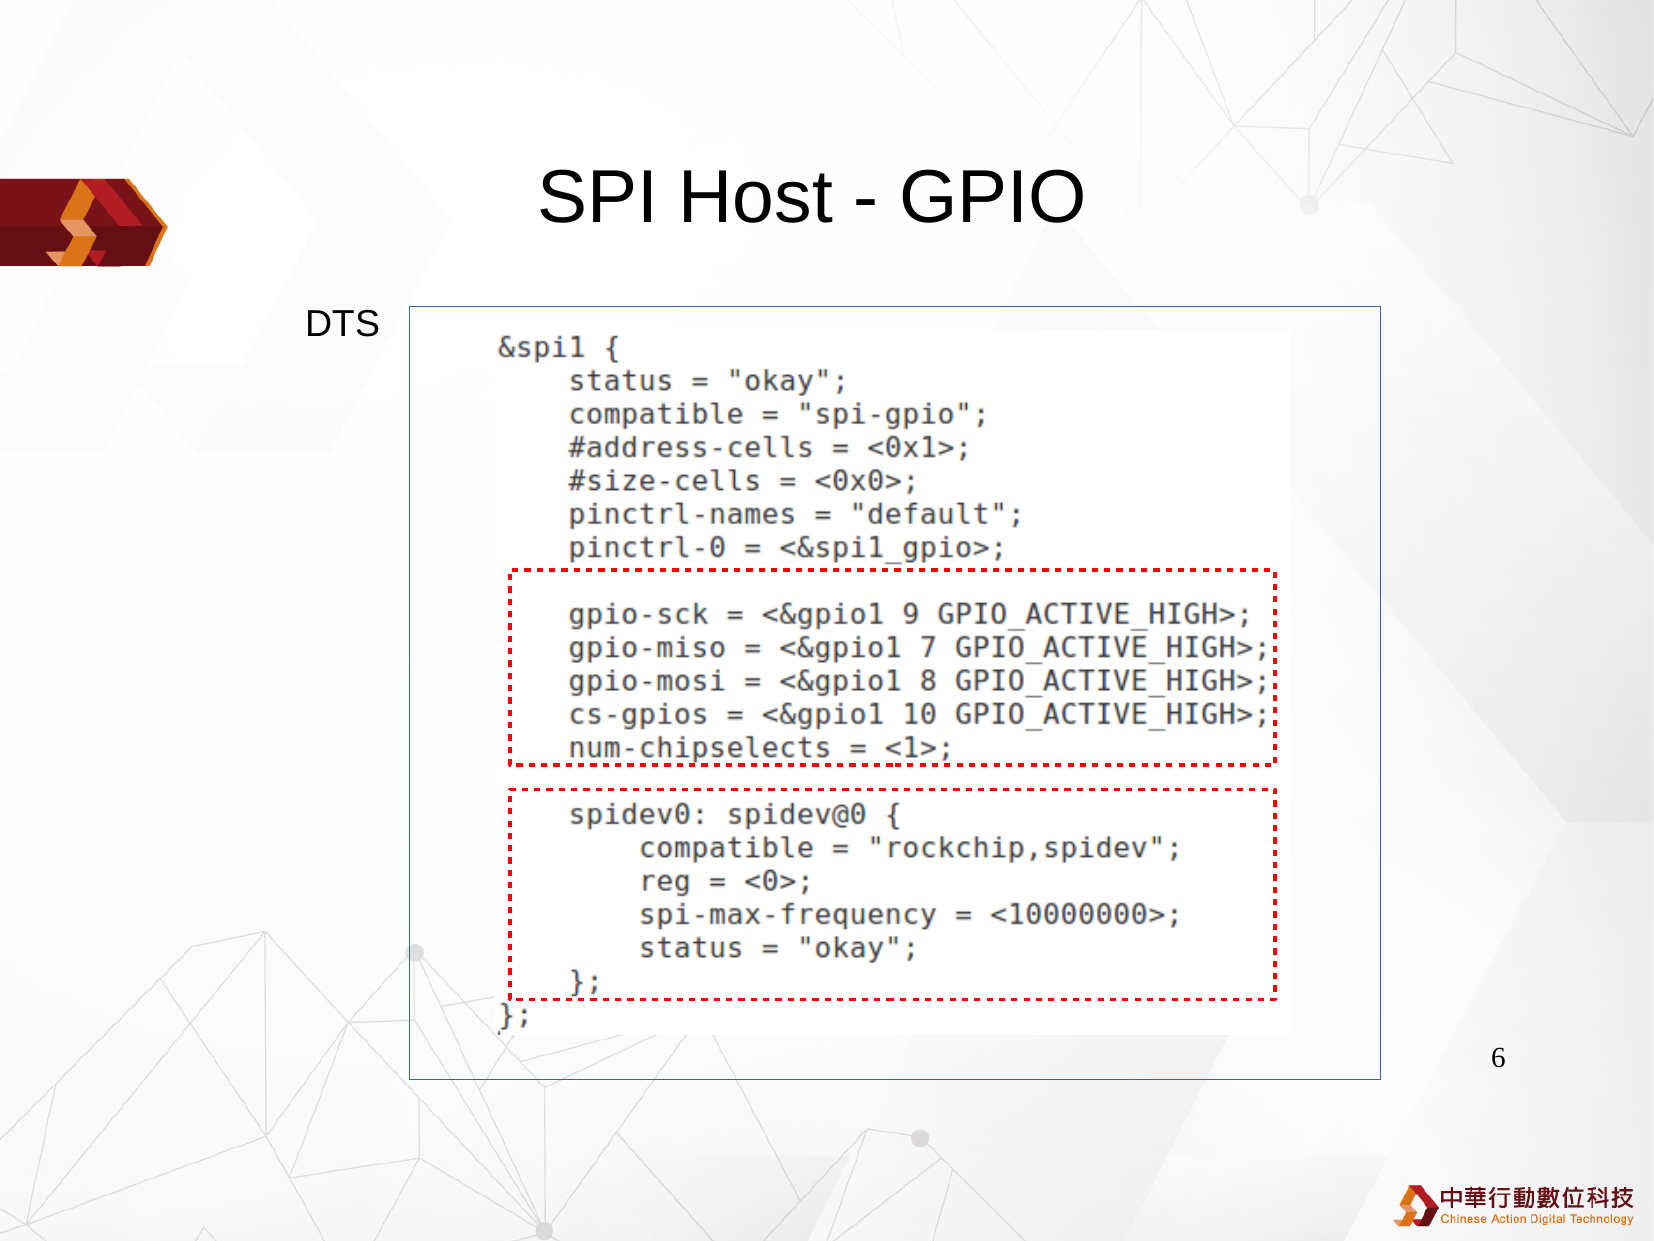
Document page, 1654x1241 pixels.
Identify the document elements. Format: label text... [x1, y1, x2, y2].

title SPI Host - GPIO [118, 112, 1506, 281]
text_box DTS [290, 294, 395, 352]
picture [0, 0, 1654, 1241]
